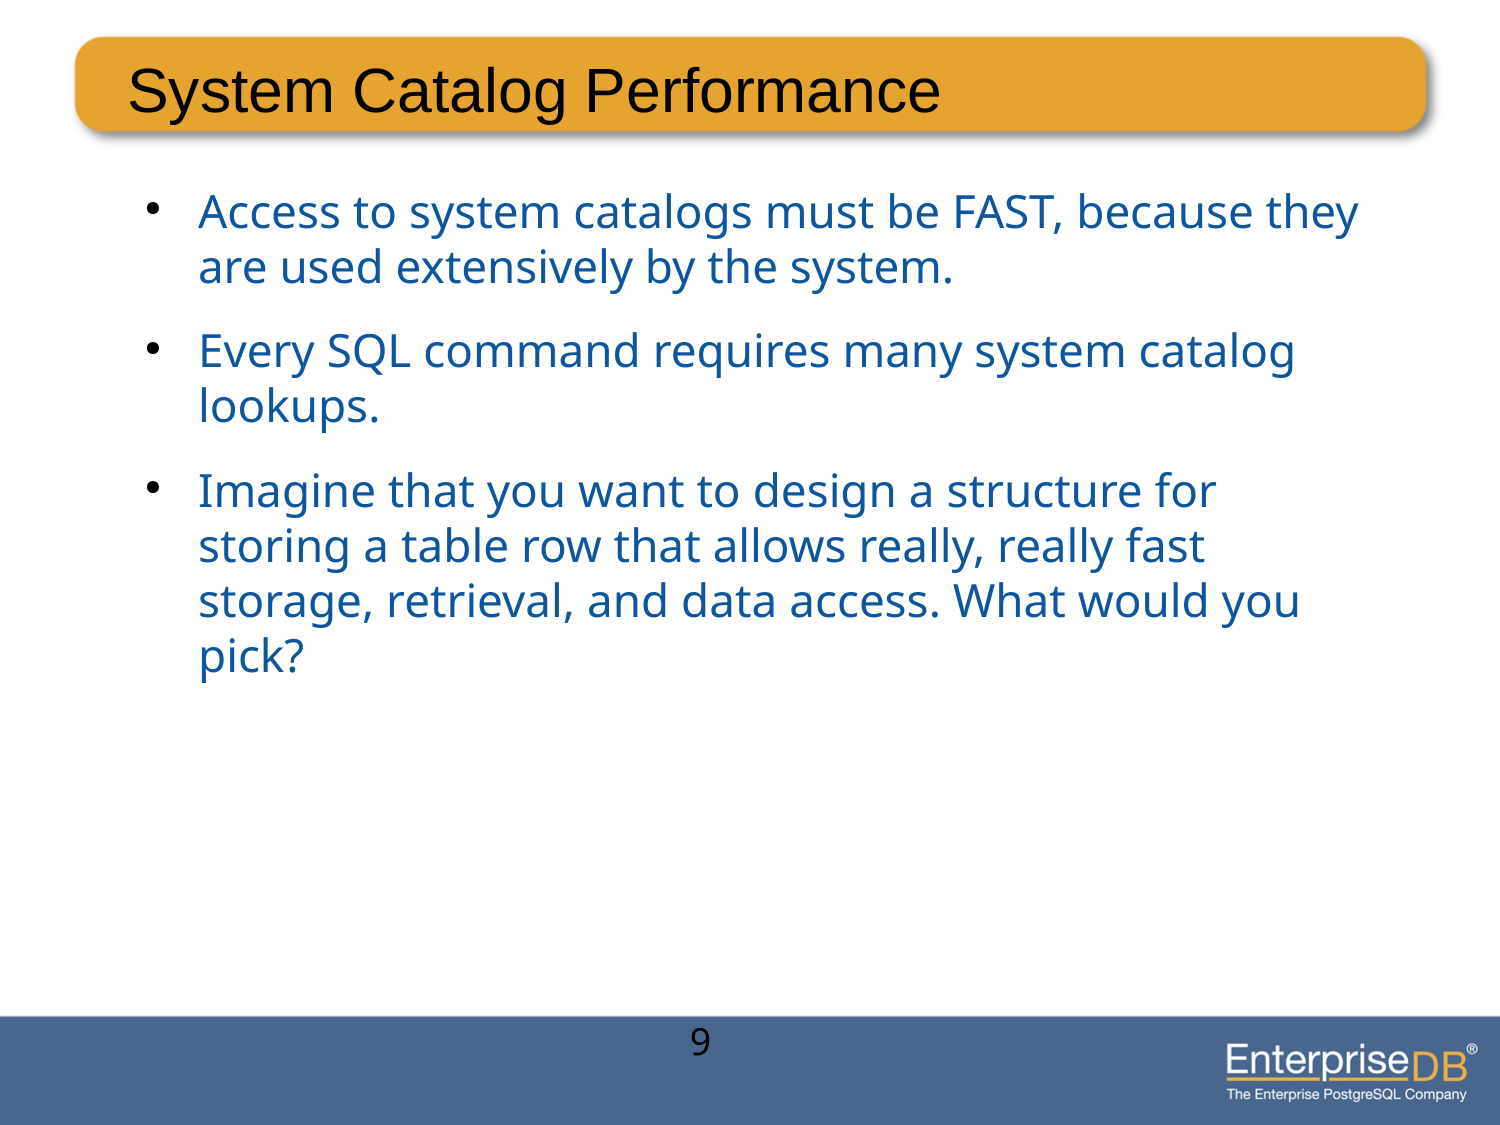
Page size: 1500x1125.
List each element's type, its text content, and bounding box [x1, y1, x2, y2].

slide_number <number> [675, 1010, 825, 1125]
title System Catalog Performance [112, 37, 1388, 138]
list Access to system catalogs must be FAST, because they are used extensively by the system. Every SQL command requires many system catalog lookups. Imagine that you want to design a structure for storing a table row that allows really, really fast storage, retrieval, and data access. What would you pick? [112, 174, 1388, 963]
picture [0, 0, 1500, 1125]
